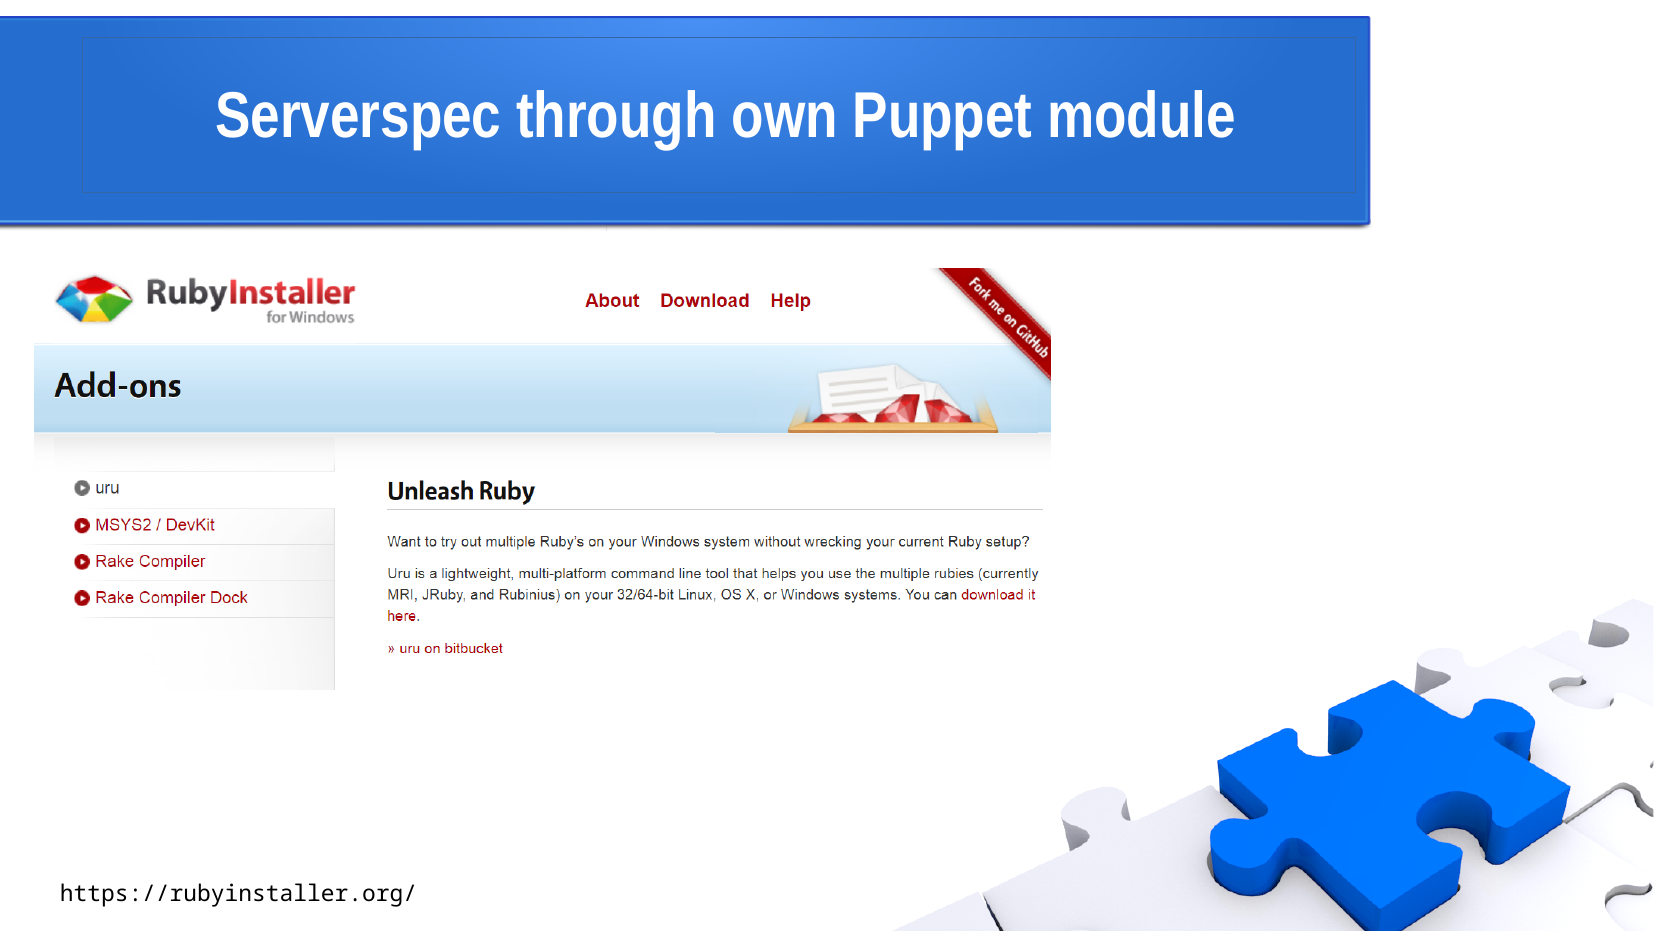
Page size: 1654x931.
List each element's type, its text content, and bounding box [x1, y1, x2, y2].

title Serverspec through own Puppet module [82, 37, 1356, 193]
text_box https://rubyinstaller.org/ [45, 870, 586, 912]
picture [0, 16, 1375, 231]
picture [34, 268, 1654, 931]
